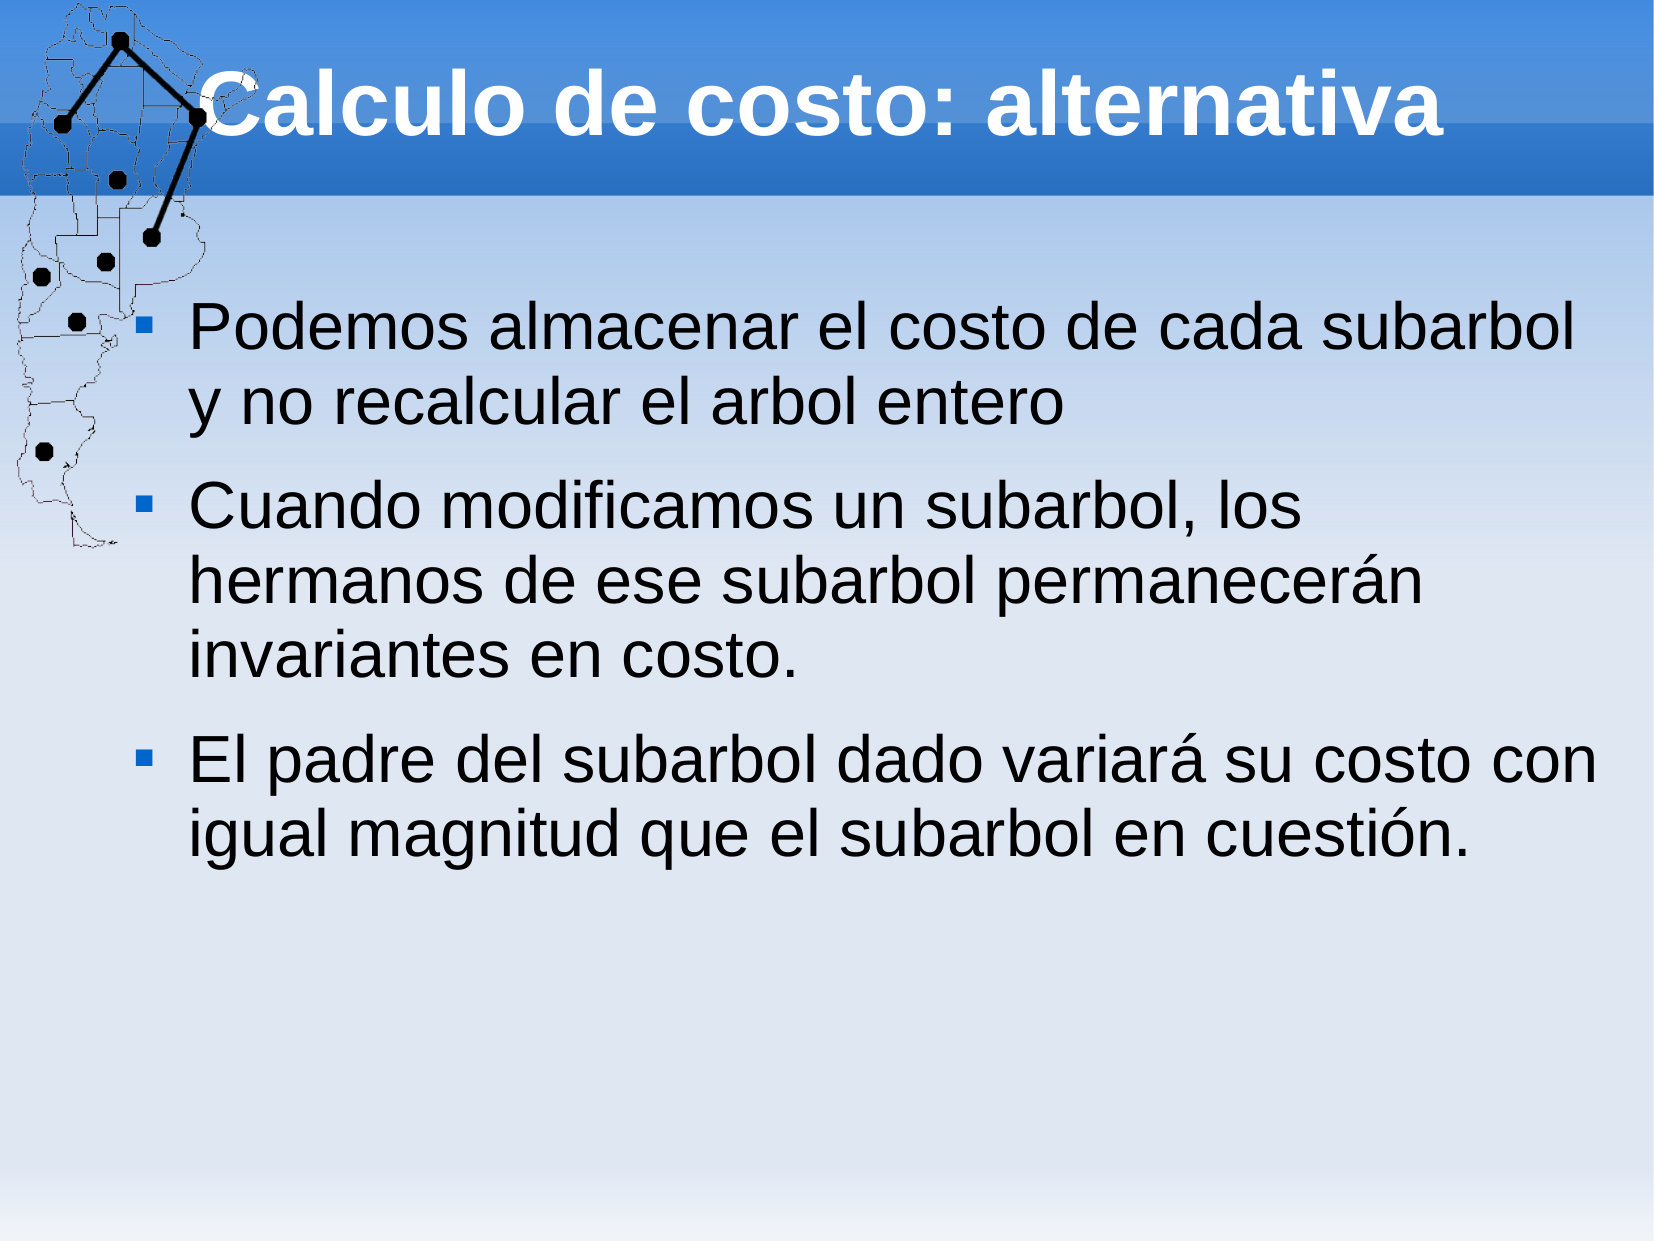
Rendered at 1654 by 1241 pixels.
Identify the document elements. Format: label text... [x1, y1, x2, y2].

picture [0, 0, 1654, 1241]
list Podemos almacenar el costo de cada subarbol y no recalcular el arbol entero Cuando modificamos un subarbol, los hermanos de ese subarbol permanecerán invariantes en costo. El padre del subarbol dado variará su costo con igual magnitud que el subarbol en cuestión. [118, 288, 1607, 1093]
title Calculo de costo: alternativa [296, 7, 1565, 200]
